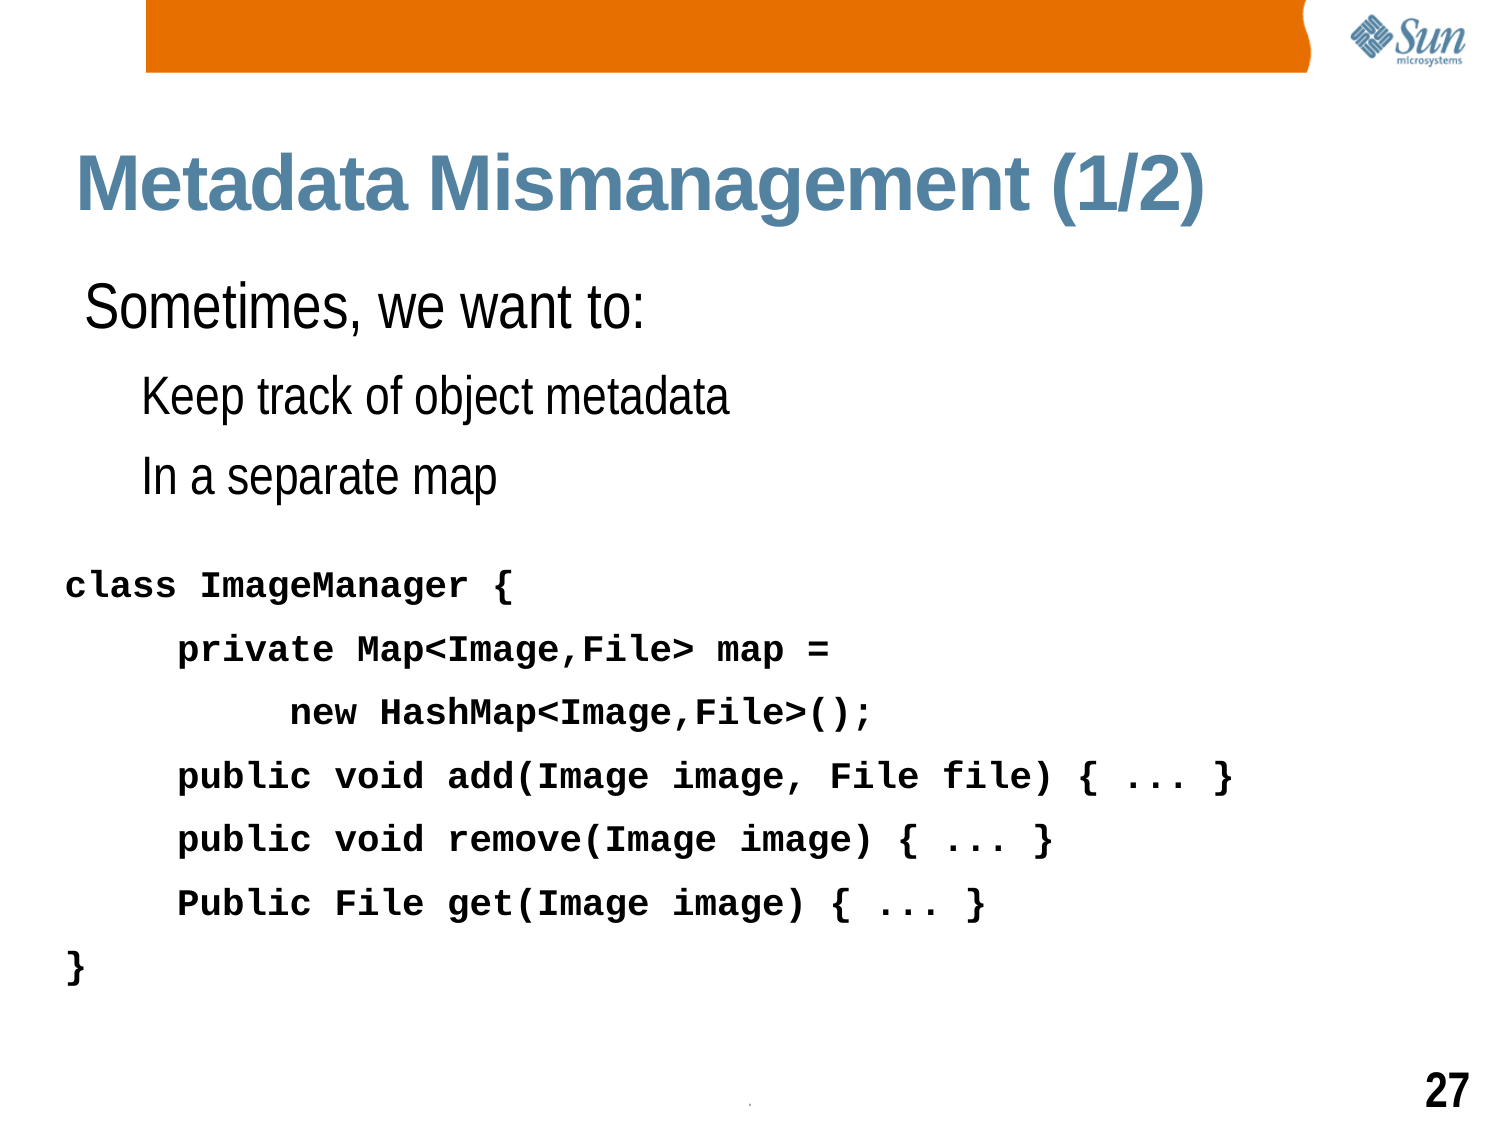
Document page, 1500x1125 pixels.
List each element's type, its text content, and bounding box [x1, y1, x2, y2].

list Sometimes, we want to: Keep track of object metadata In a separate map class ImageManager { private Map<Image,File> map = new HashMap<Image,File>(); public void add(Image image, File file) { ... } public void remove(Image image) { ... } Public File get(Image image) { ... } } [64, 268, 1402, 1054]
title Metadata Mismanagement (1/2) [75, 146, 1438, 251]
picture [146, 0, 1500, 75]
